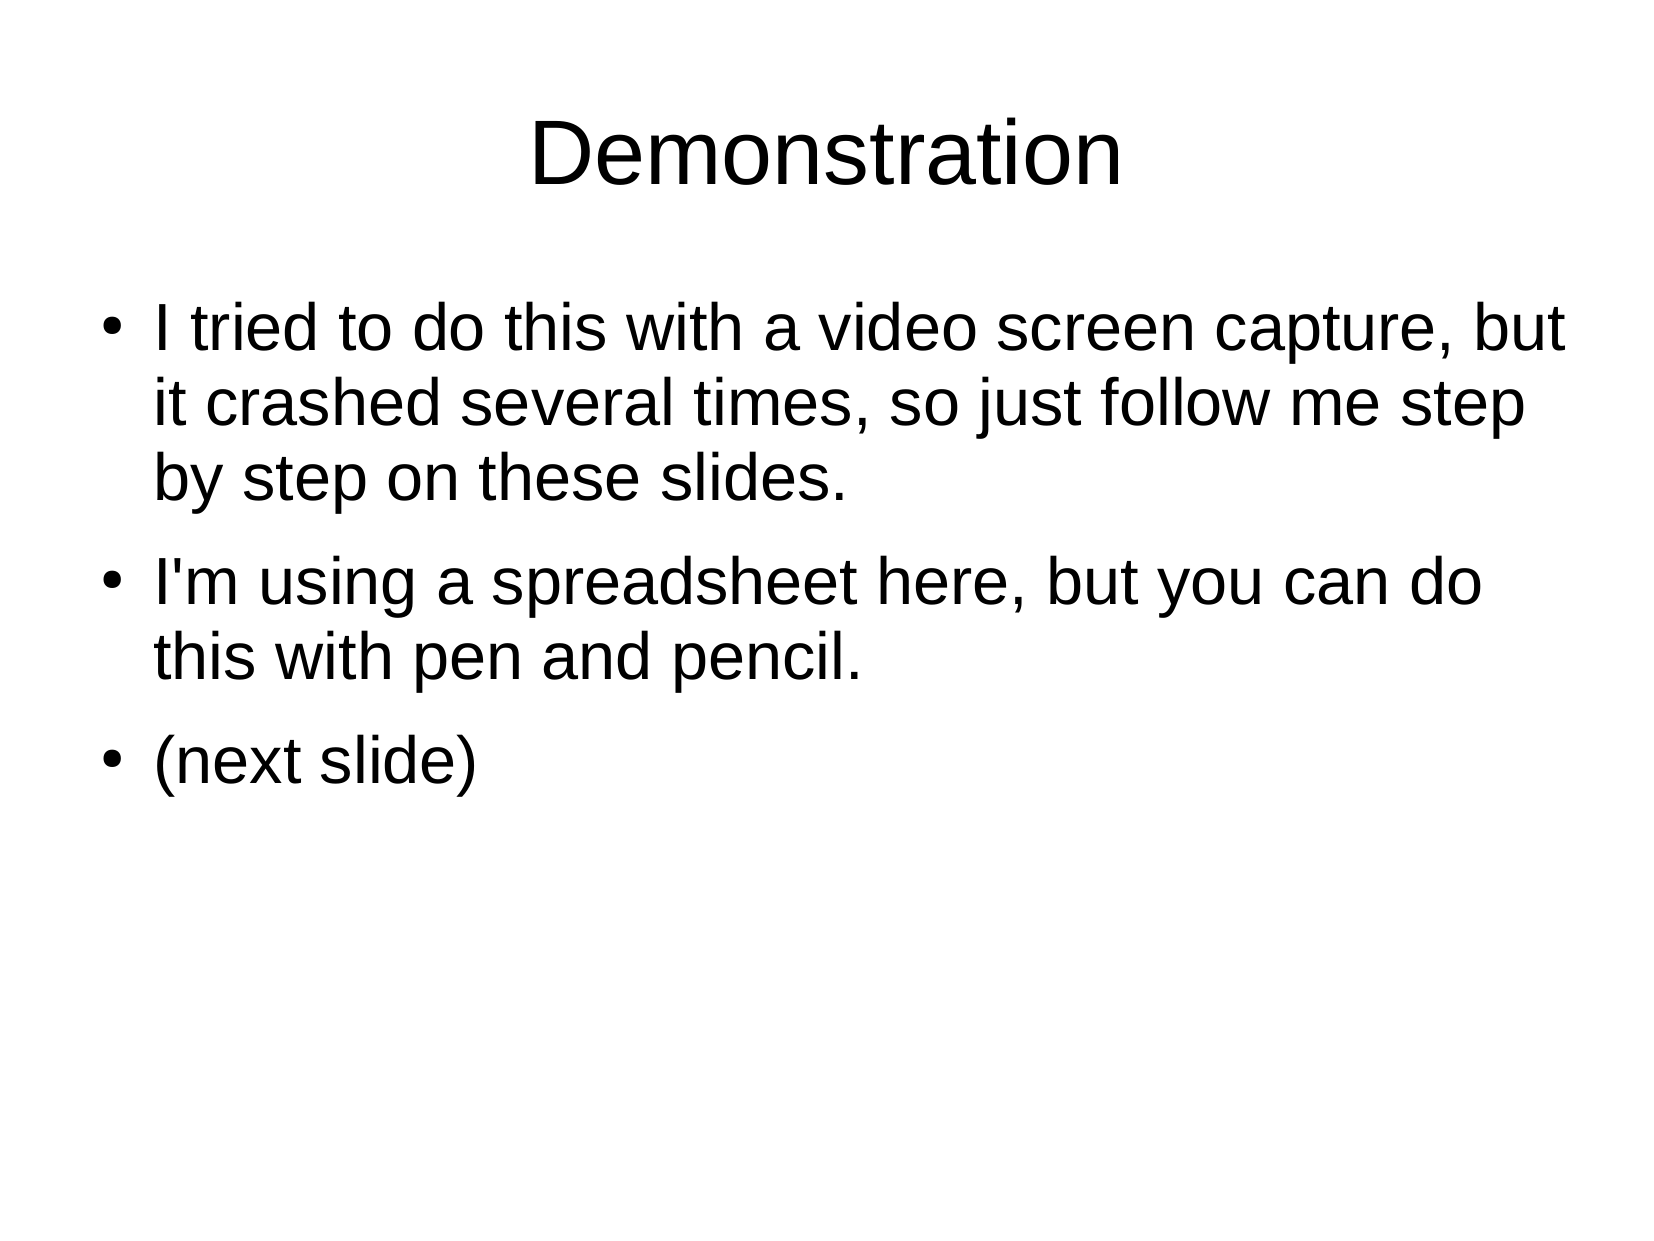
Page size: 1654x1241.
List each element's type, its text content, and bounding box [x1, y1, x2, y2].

list I tried to do this with a video screen capture, but it crashed several times, so just follow me step by step on these slides. I'm using a spreadsheet here, but you can do this with pen and pencil. (next slide) [82, 290, 1571, 1010]
title Demonstration [82, 49, 1571, 257]
